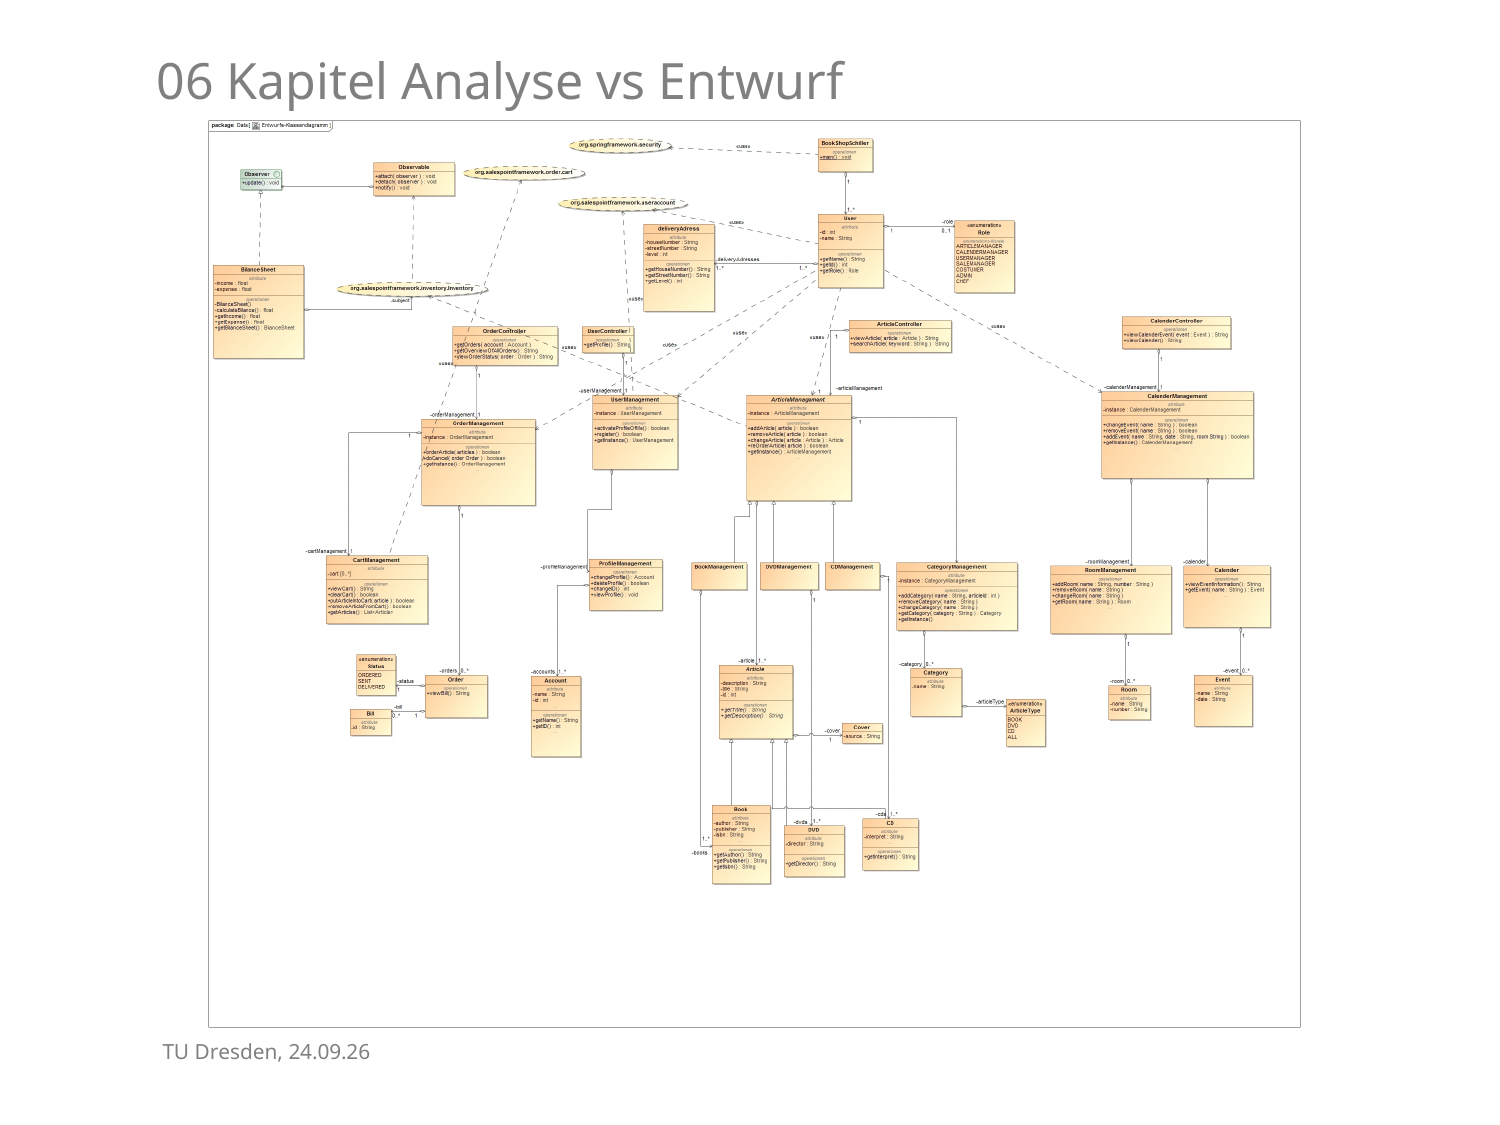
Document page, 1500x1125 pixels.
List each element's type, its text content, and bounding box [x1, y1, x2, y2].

title 06 Kapitel Analyse vs Entwurf [156, 41, 1388, 119]
picture [206, 118, 1307, 1034]
